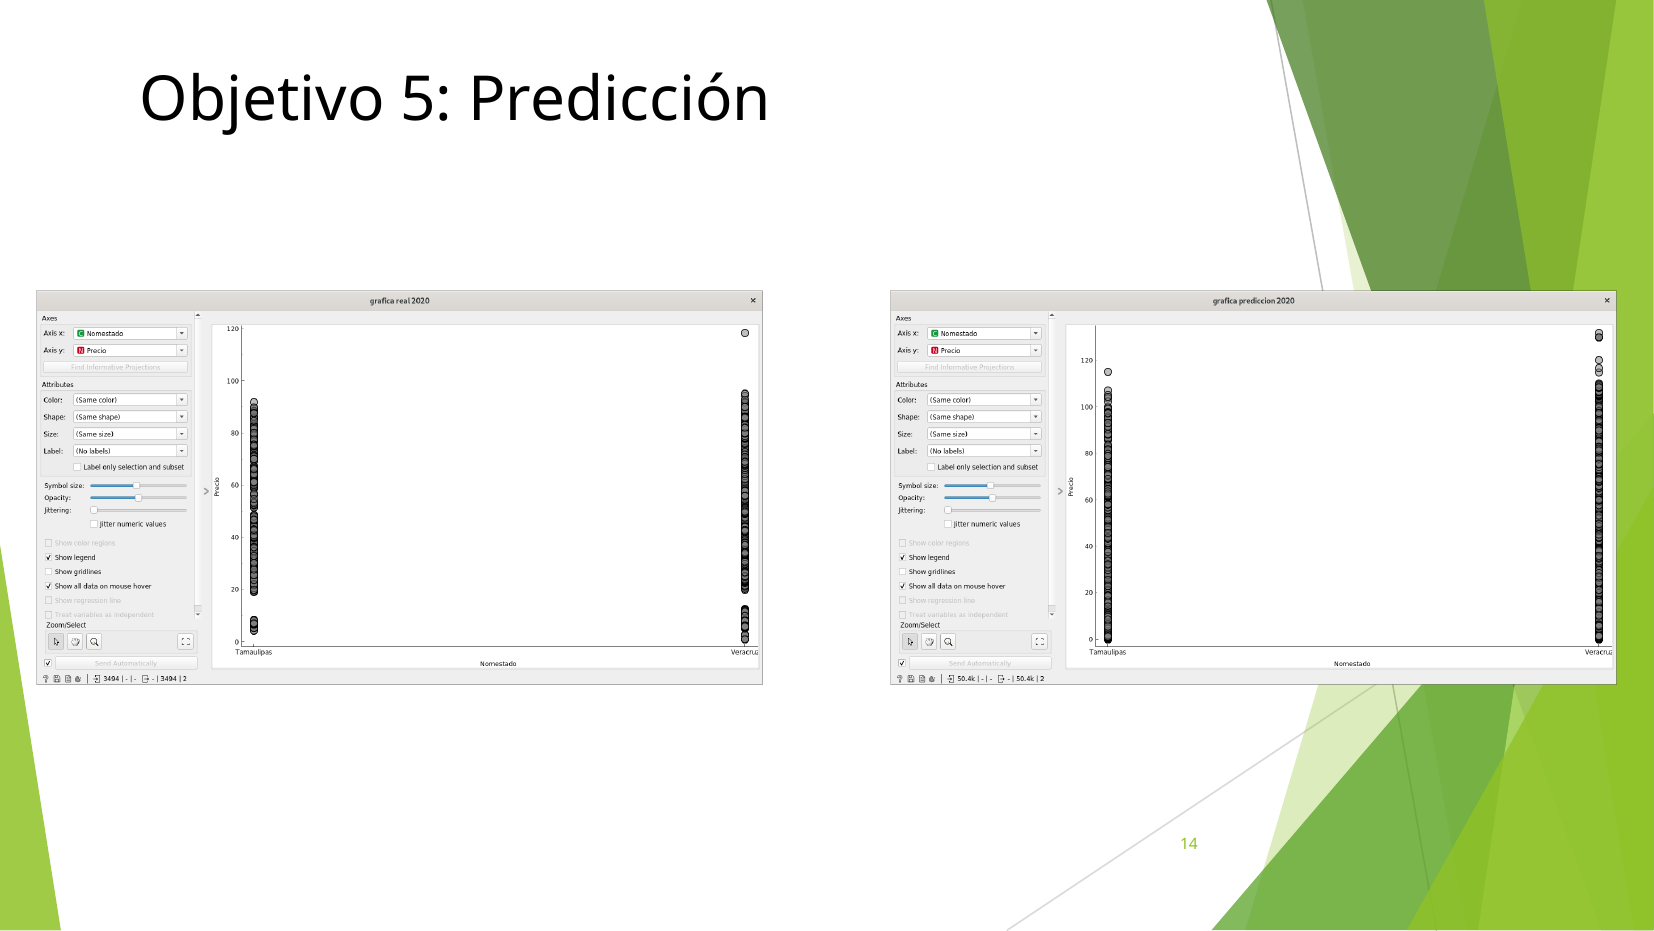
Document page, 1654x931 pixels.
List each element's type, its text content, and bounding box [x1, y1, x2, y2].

picture [890, 290, 1617, 685]
title Objetivo 5: Predicción [124, 51, 799, 158]
text_box [1165, 819, 1258, 869]
picture [36, 290, 763, 685]
